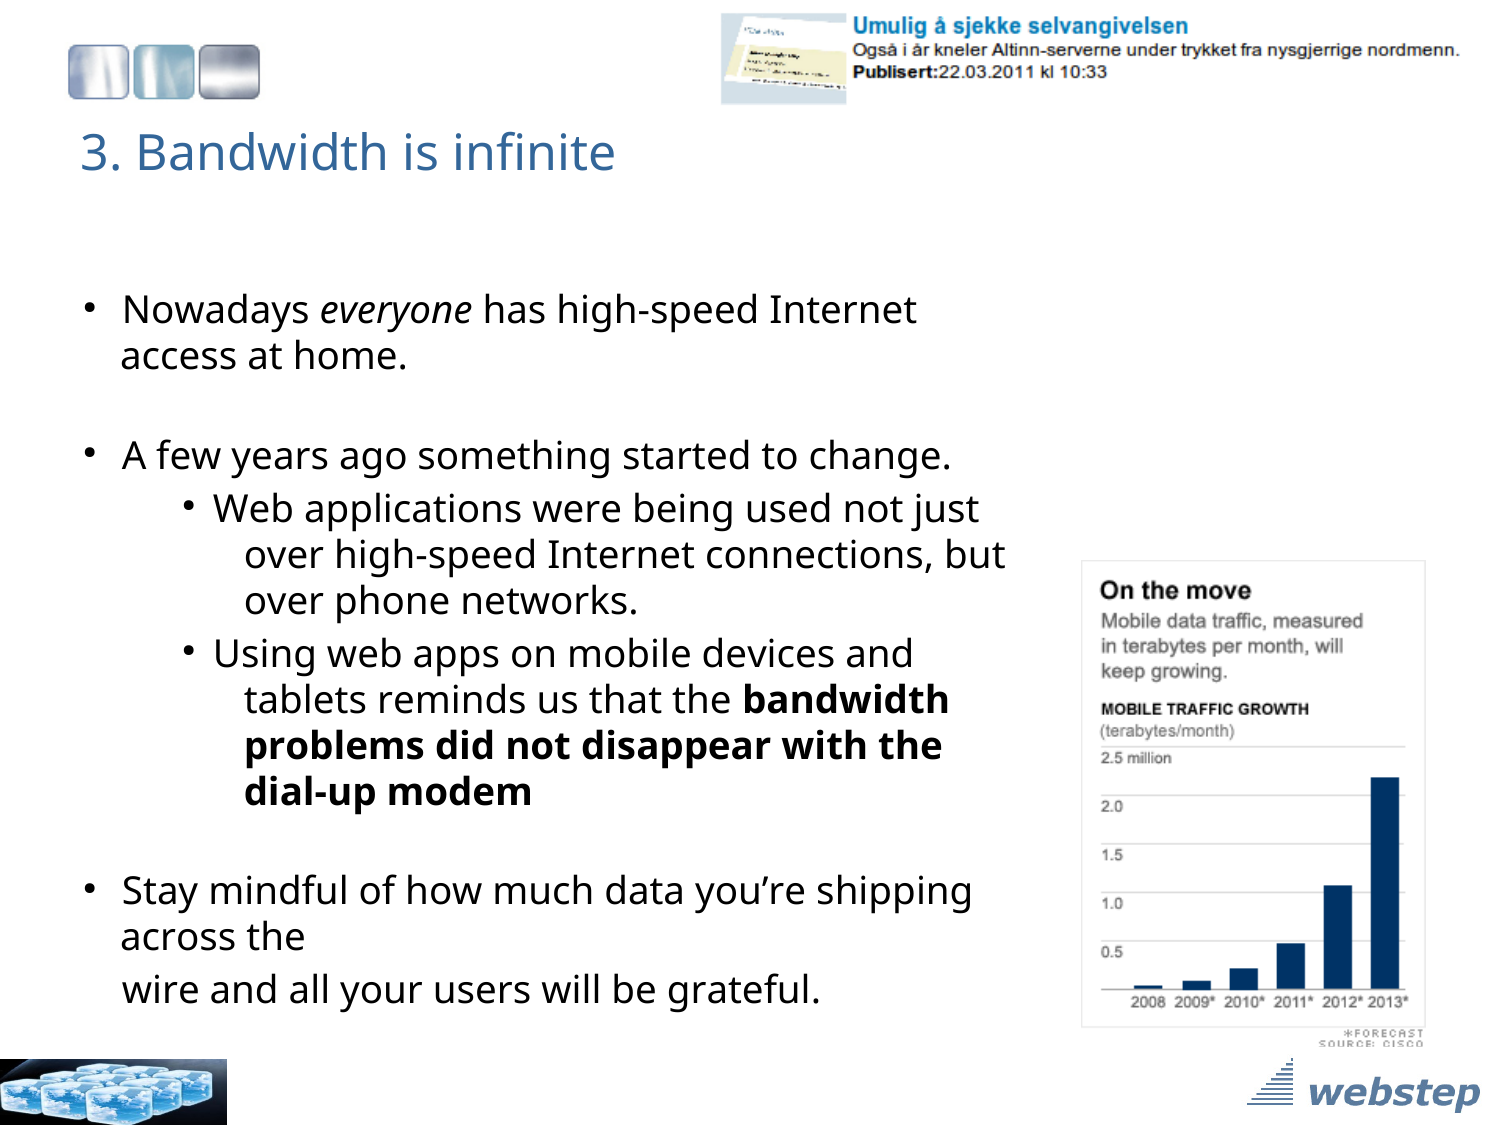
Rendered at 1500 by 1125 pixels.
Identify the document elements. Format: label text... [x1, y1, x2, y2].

picture [0, 1059, 227, 1125]
picture [64, 42, 266, 104]
list Nowadays everyone has high-speed Internet access at home. A few years ago something started to change. Web applications were being used not just over high-speed Internet connections, but over phone networks. Using web apps on mobile devices and tablets reminds us that the bandwidth problems did not disappear with the dial-up modem Stay mindful of how much data you’re shipping across the wire and all your users will be grateful. [74, 277, 1051, 1020]
picture [1081, 560, 1495, 1118]
title 3. Bandwidth is infinite [72, 73, 1423, 228]
picture [712, 4, 1496, 113]
